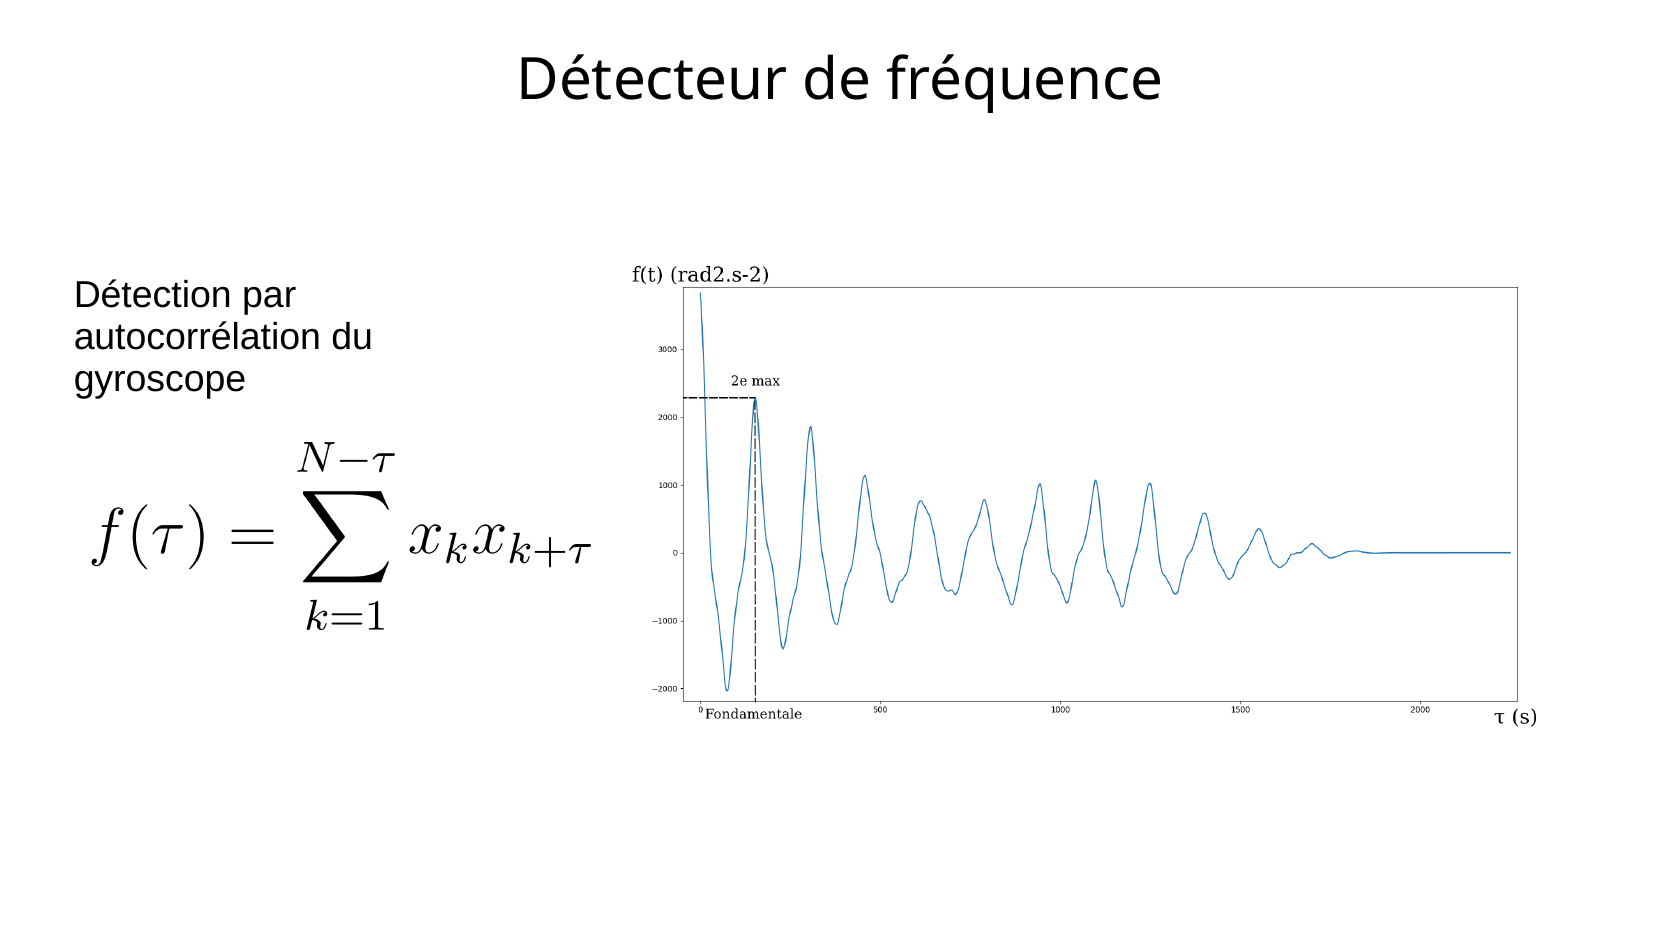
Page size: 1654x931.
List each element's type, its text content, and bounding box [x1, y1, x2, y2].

picture [620, 257, 1579, 739]
text_box Détection par autocorrélation du gyroscope [59, 265, 502, 407]
picture [88, 442, 591, 630]
text_box Détecteur de fréquence [501, 29, 1300, 161]
